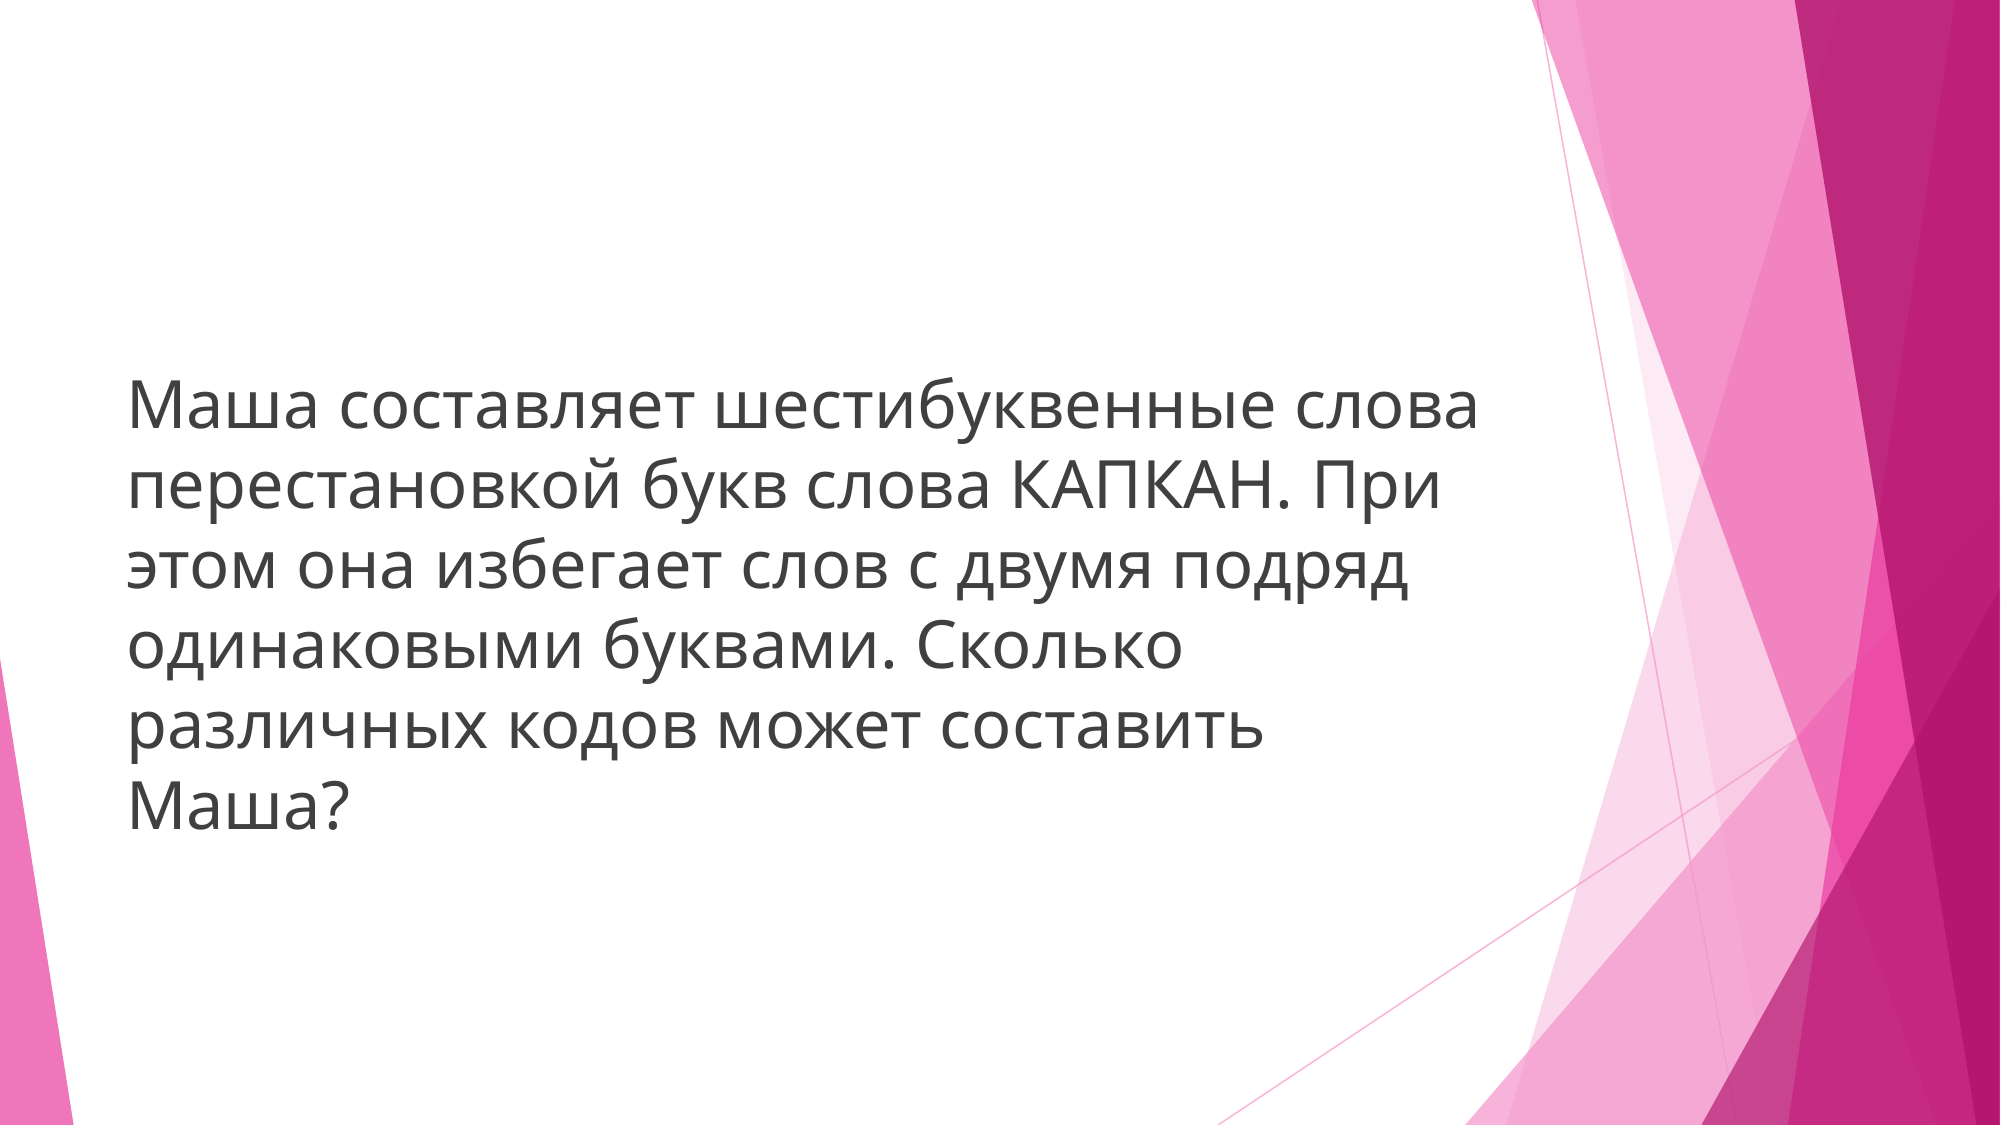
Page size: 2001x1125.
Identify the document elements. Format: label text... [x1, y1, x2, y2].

list Маша составляет шестибуквенные слова перестановкой букв слова КАПКАН. При этом она избегает слов с двумя подряд одинаковыми буквами. Сколько различных кодов может составить Маша? [111, 354, 1522, 992]
